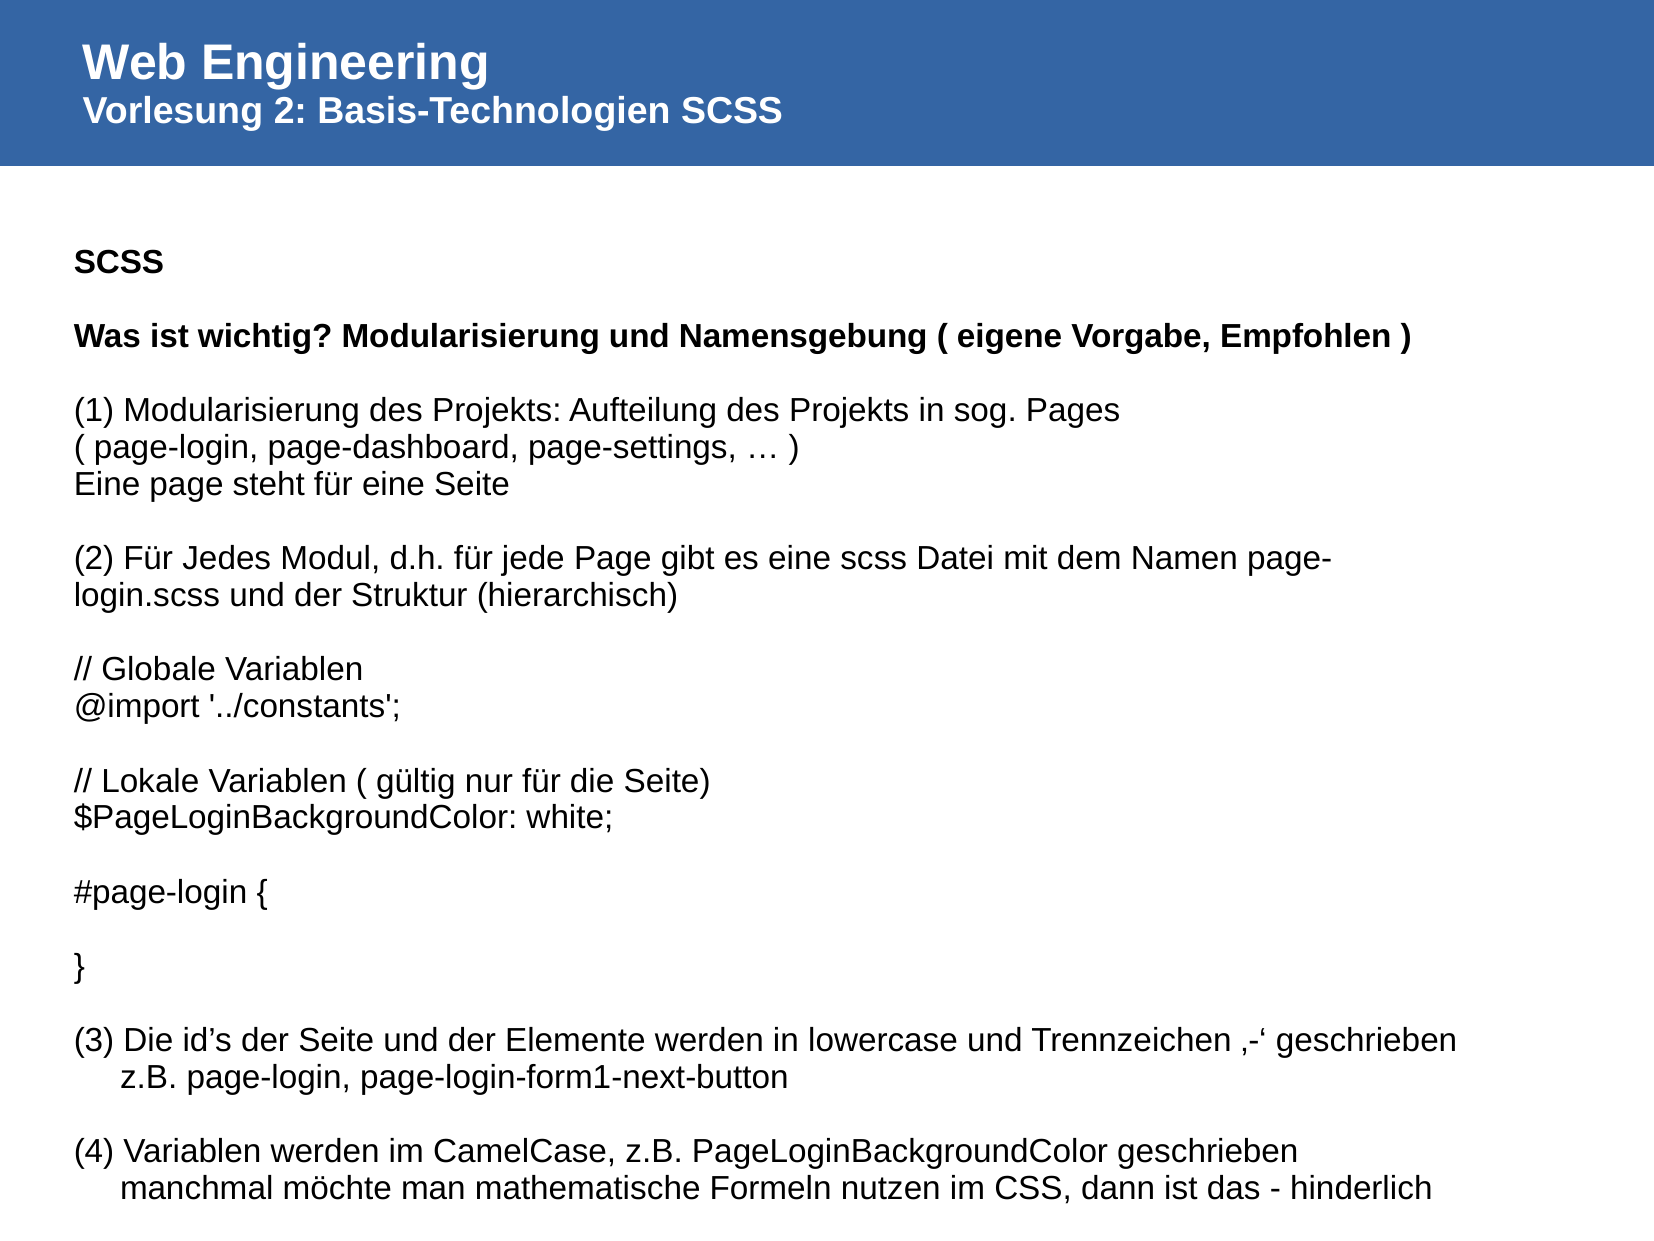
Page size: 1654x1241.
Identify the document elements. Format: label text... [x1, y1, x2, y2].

text_box SCSS Was ist wichtig? Modularisierung und Namensgebung ( eigene Vorgabe, Empfohlen ) (1) Modularisierung des Projekts: Aufteilung des Projekts in sog. Pages ( page-login, page-dashboard, page-settings, … ) Eine page steht für eine Seite (2) Für Jedes Modul, d.h. für jede Page gibt es eine scss Datei mit dem Namen page-login.scss und der Struktur (hierarchisch) // Globale Variablen @import '../constants'; // Lokale Variablen ( gültig nur für die Seite) $PageLoginBackgroundColor: white; #page-login { } (3) Die id’s der Seite und der Elemente werden in lowercase und Trennzeichen ‚-‘ geschrieben z.B. page-login, page-login-form1-next-button (4) Variablen werden im CamelCase, z.B. PageLoginBackgroundColor geschrieben manchmal möchte man mathematische Formeln nutzen im CSS, dann ist das - hinderlich [59, 236, 1479, 1214]
title Web Engineering Vorlesung 2: Basis-Technologien SCSS [82, 0, 1571, 166]
